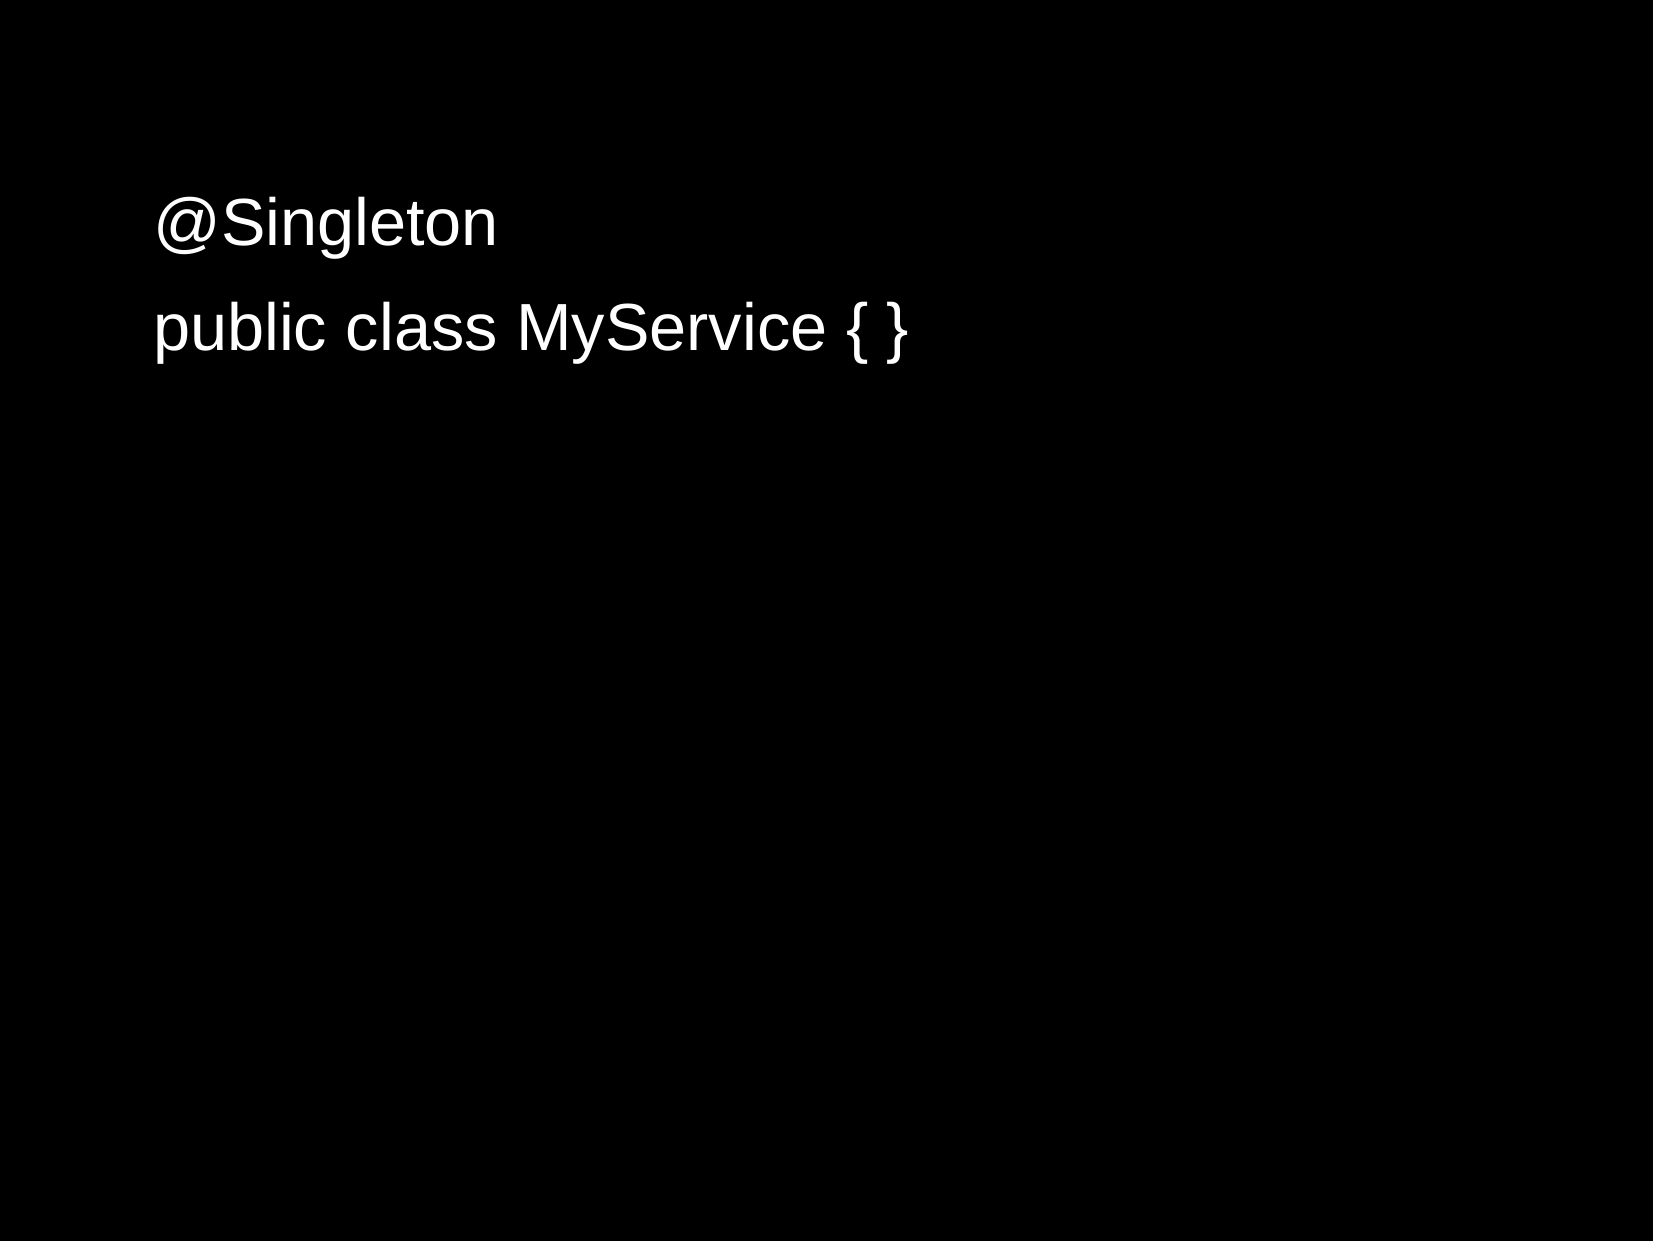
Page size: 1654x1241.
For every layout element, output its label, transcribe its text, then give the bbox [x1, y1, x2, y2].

list @Singleton public class MyService { } [82, 80, 1571, 1101]
